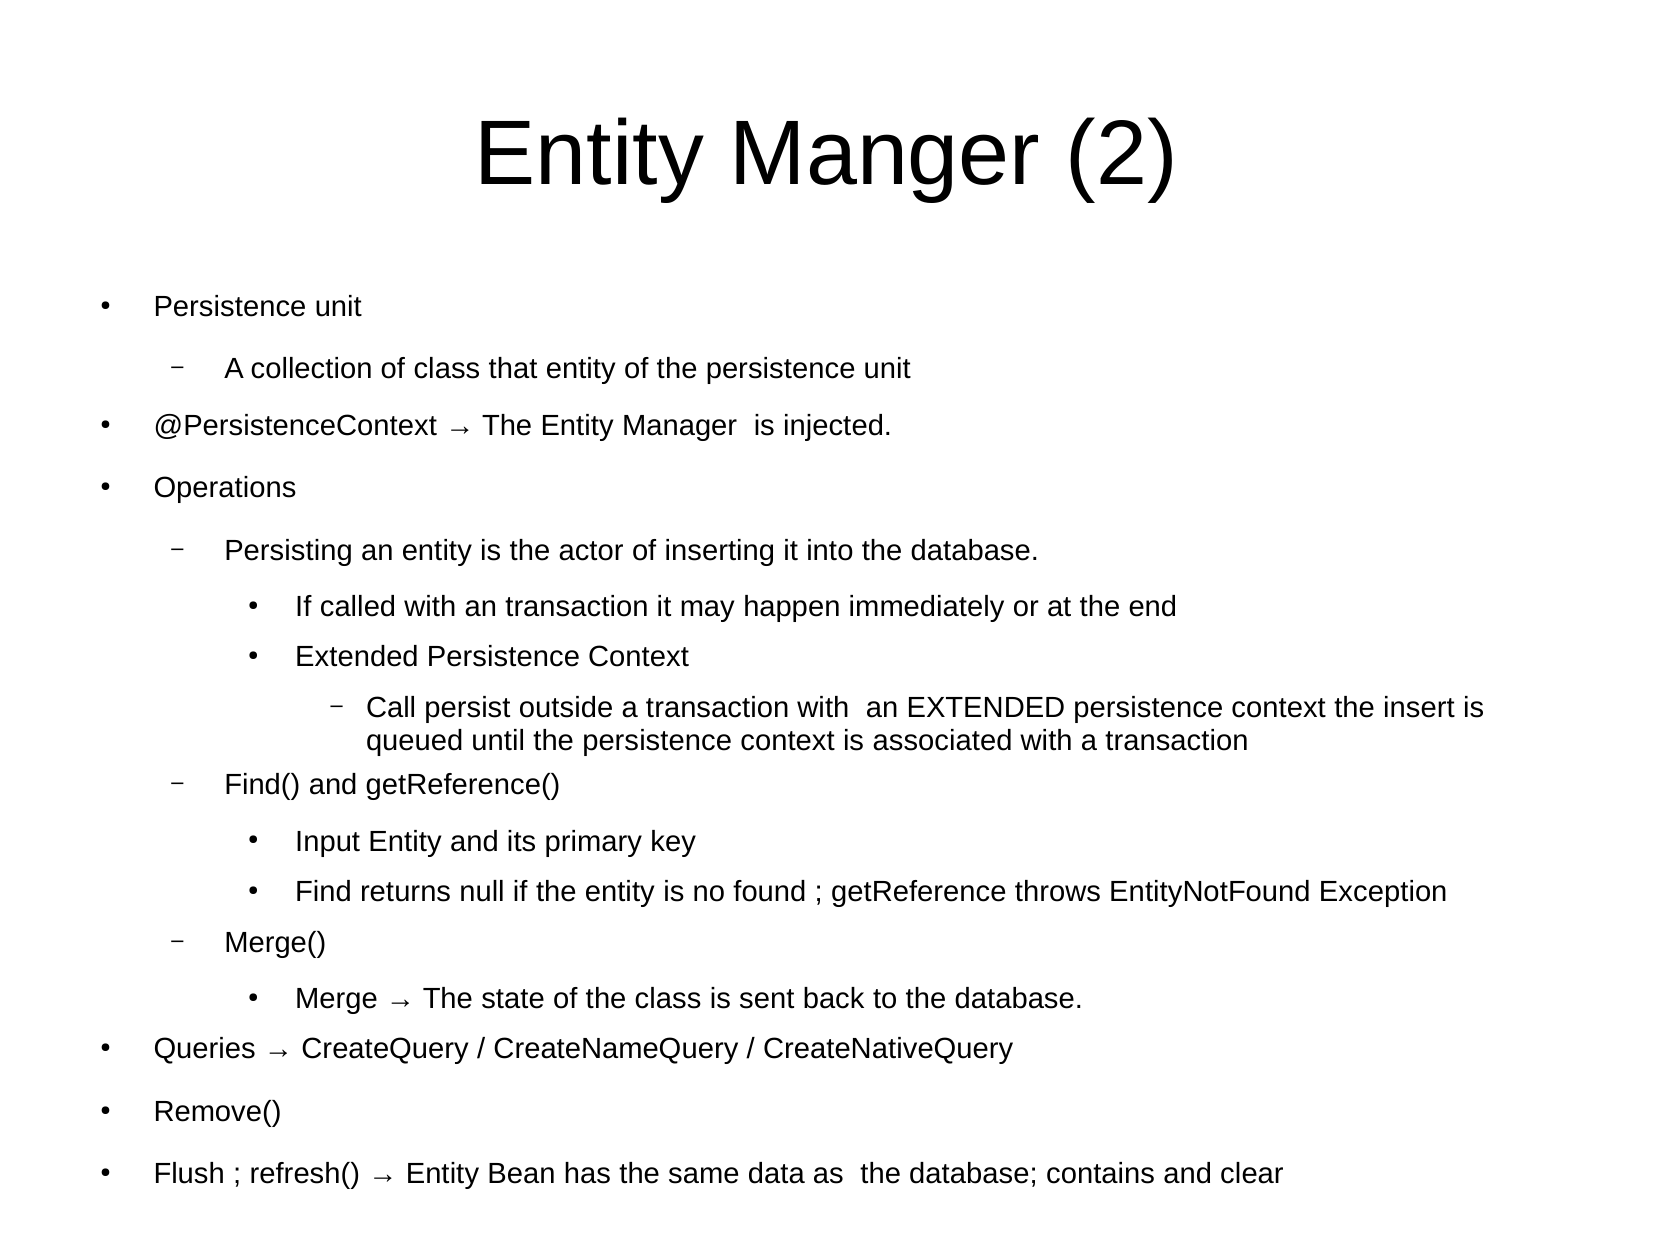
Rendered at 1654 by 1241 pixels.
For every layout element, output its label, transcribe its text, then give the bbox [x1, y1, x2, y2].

list Persistence unit A collection of class that entity of the persistence unit @PersistenceContext → The Entity Manager is injected. Operations Persisting an entity is the actor of inserting it into the database. If called with an transaction it may happen immediately or at the end Extended Persistence Context Call persist outside a transaction with an EXTENDED persistence context the insert is queued until the persistence context is associated with a transaction Find() and getReference() Input Entity and its primary key Find returns null if the entity is no found ; getReference throws EntityNotFound Exception Merge() Merge → The state of the class is sent back to the database. Queries → CreateQuery / CreateNameQuery / CreateNativeQuery Remove() Flush ; refresh() → Entity Bean has the same data as the database; contains and clear [82, 290, 1538, 1201]
title Entity Manger (2) [82, 49, 1571, 257]
